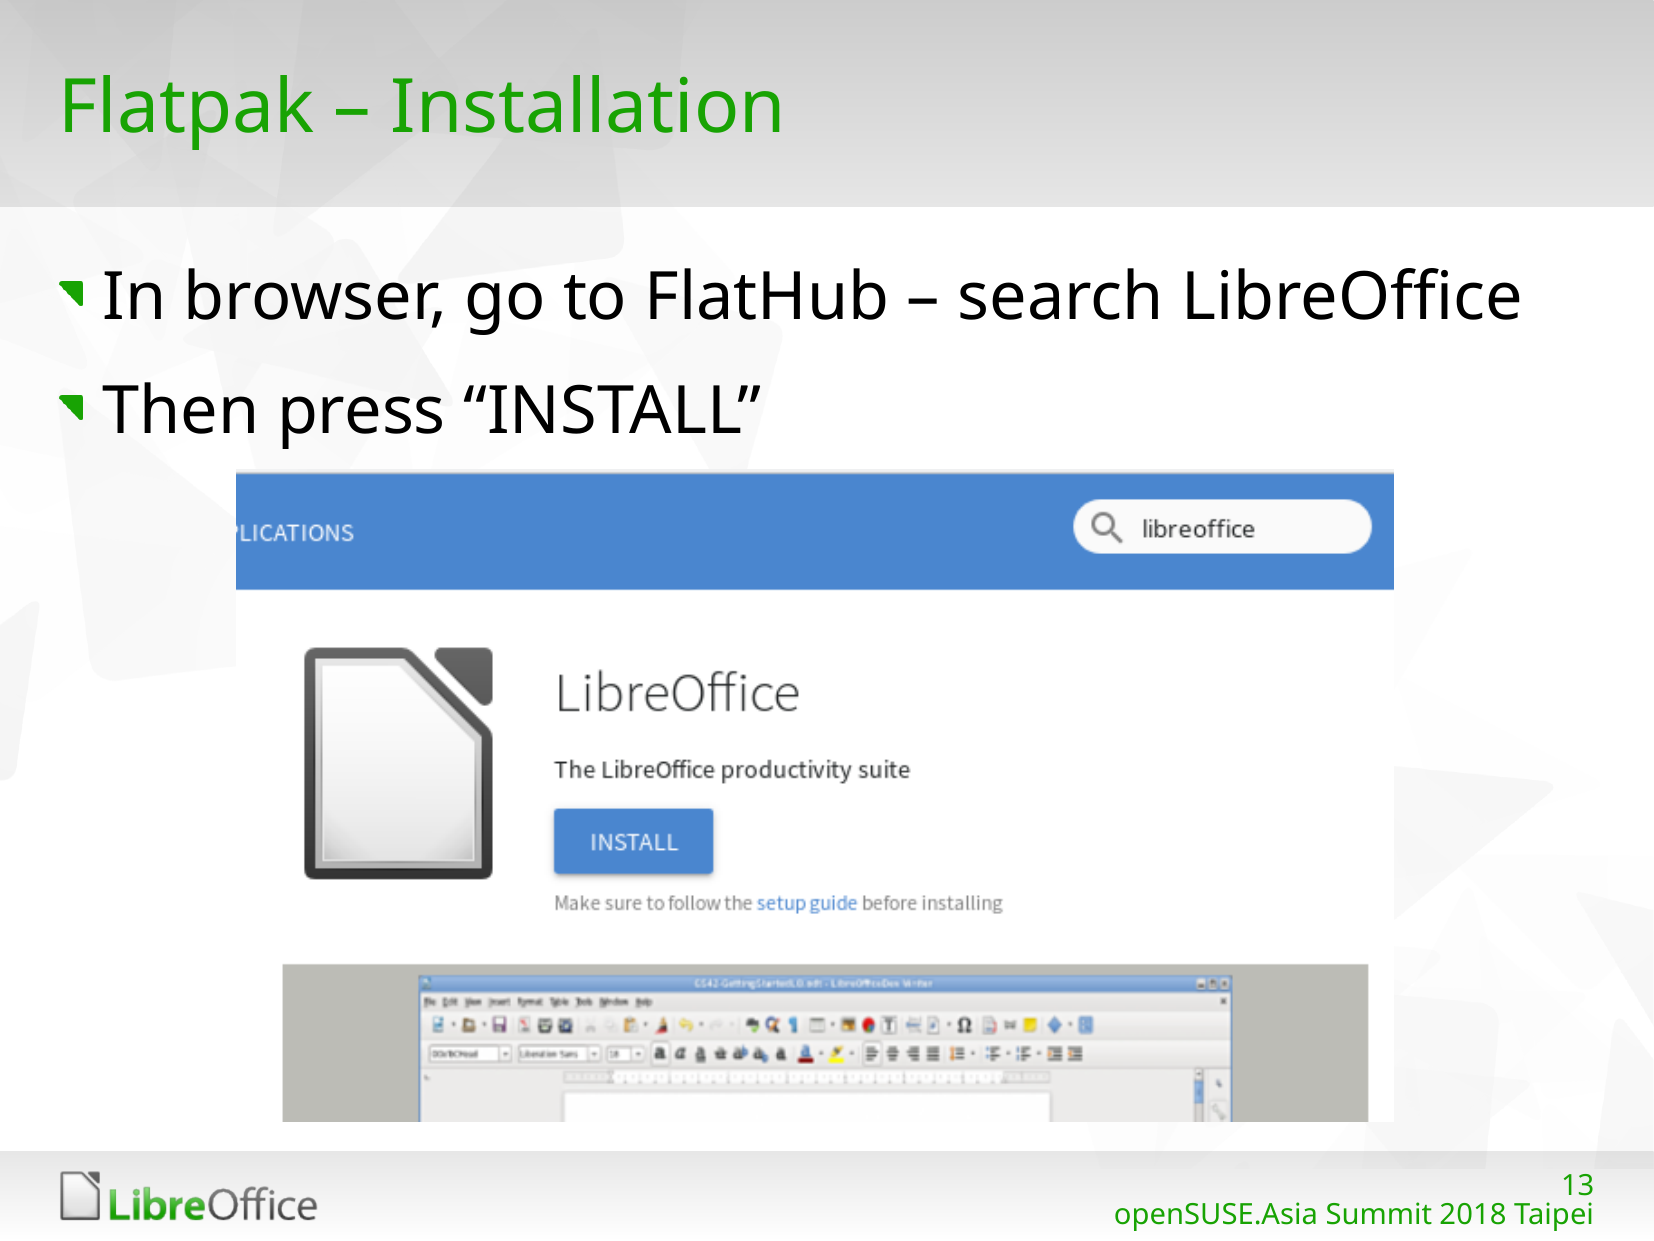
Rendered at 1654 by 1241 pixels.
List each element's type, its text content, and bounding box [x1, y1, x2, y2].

title Flatpak – Installation [59, 29, 1595, 178]
list In browser, go to FlatHub – search LibreOffice Then press “INSTALL” [59, 248, 1595, 968]
picture [236, 469, 1654, 1169]
picture [0, 0, 783, 931]
picture [41, 1152, 337, 1240]
